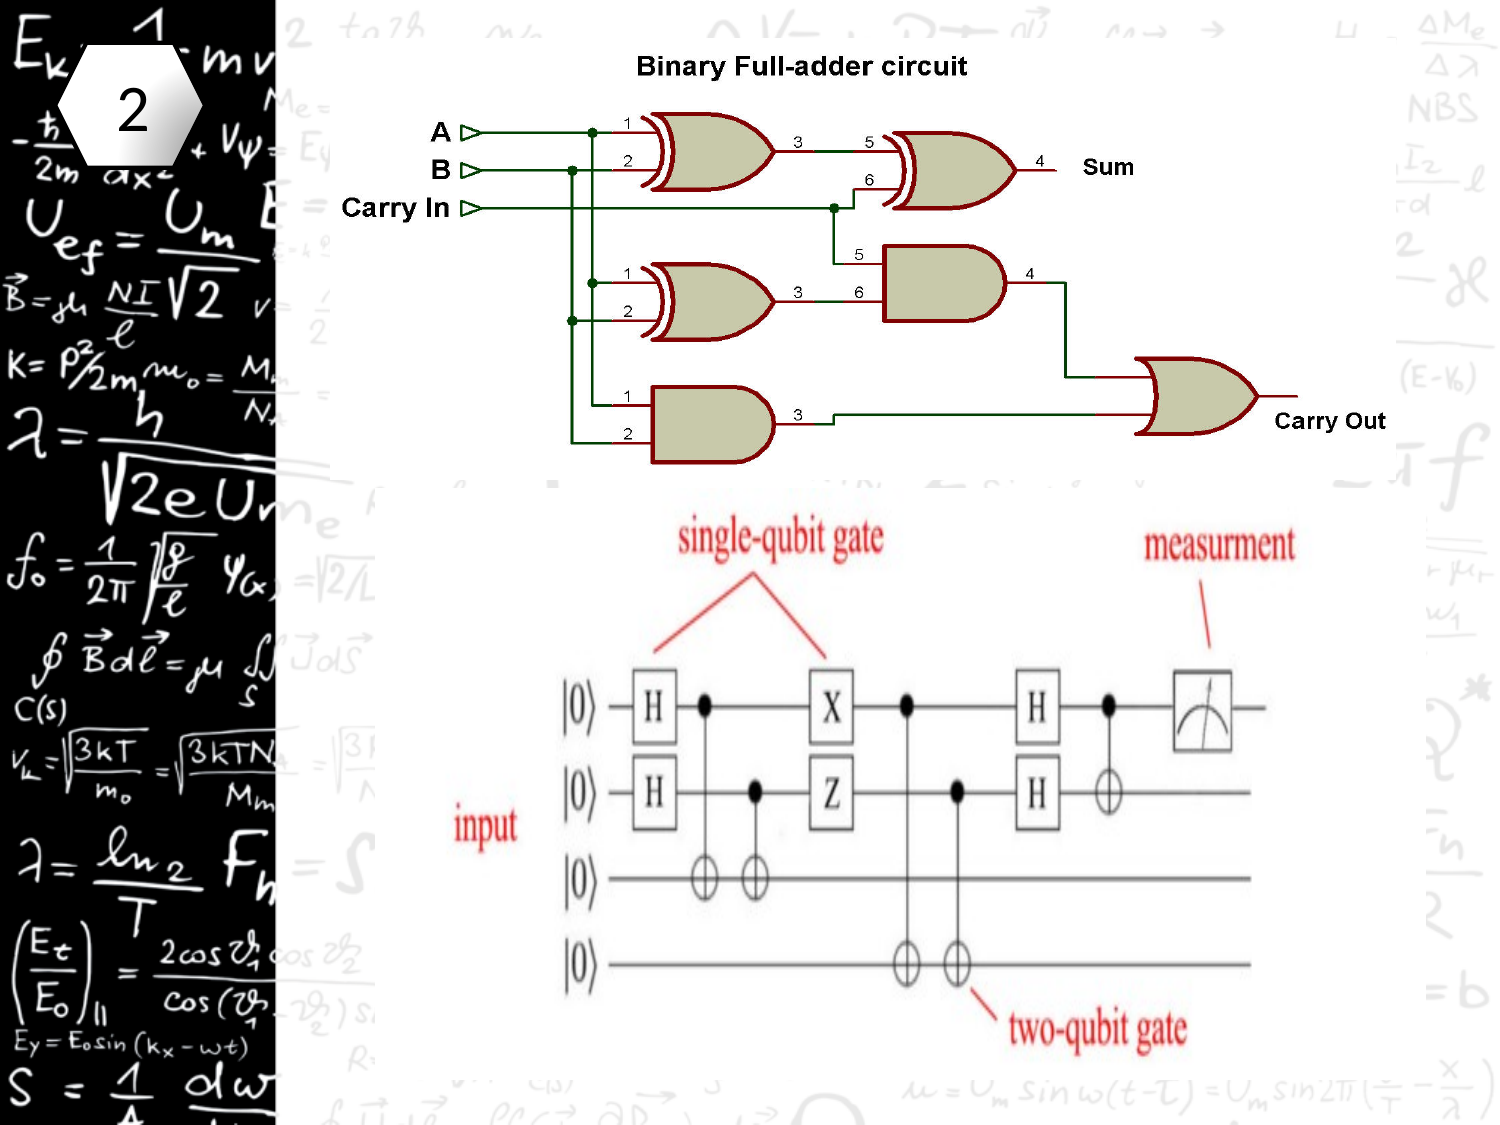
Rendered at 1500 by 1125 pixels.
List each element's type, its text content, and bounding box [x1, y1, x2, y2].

text_box 2 [101, 57, 159, 233]
picture [0, 0, 1500, 1125]
text_box [55, 42, 206, 168]
